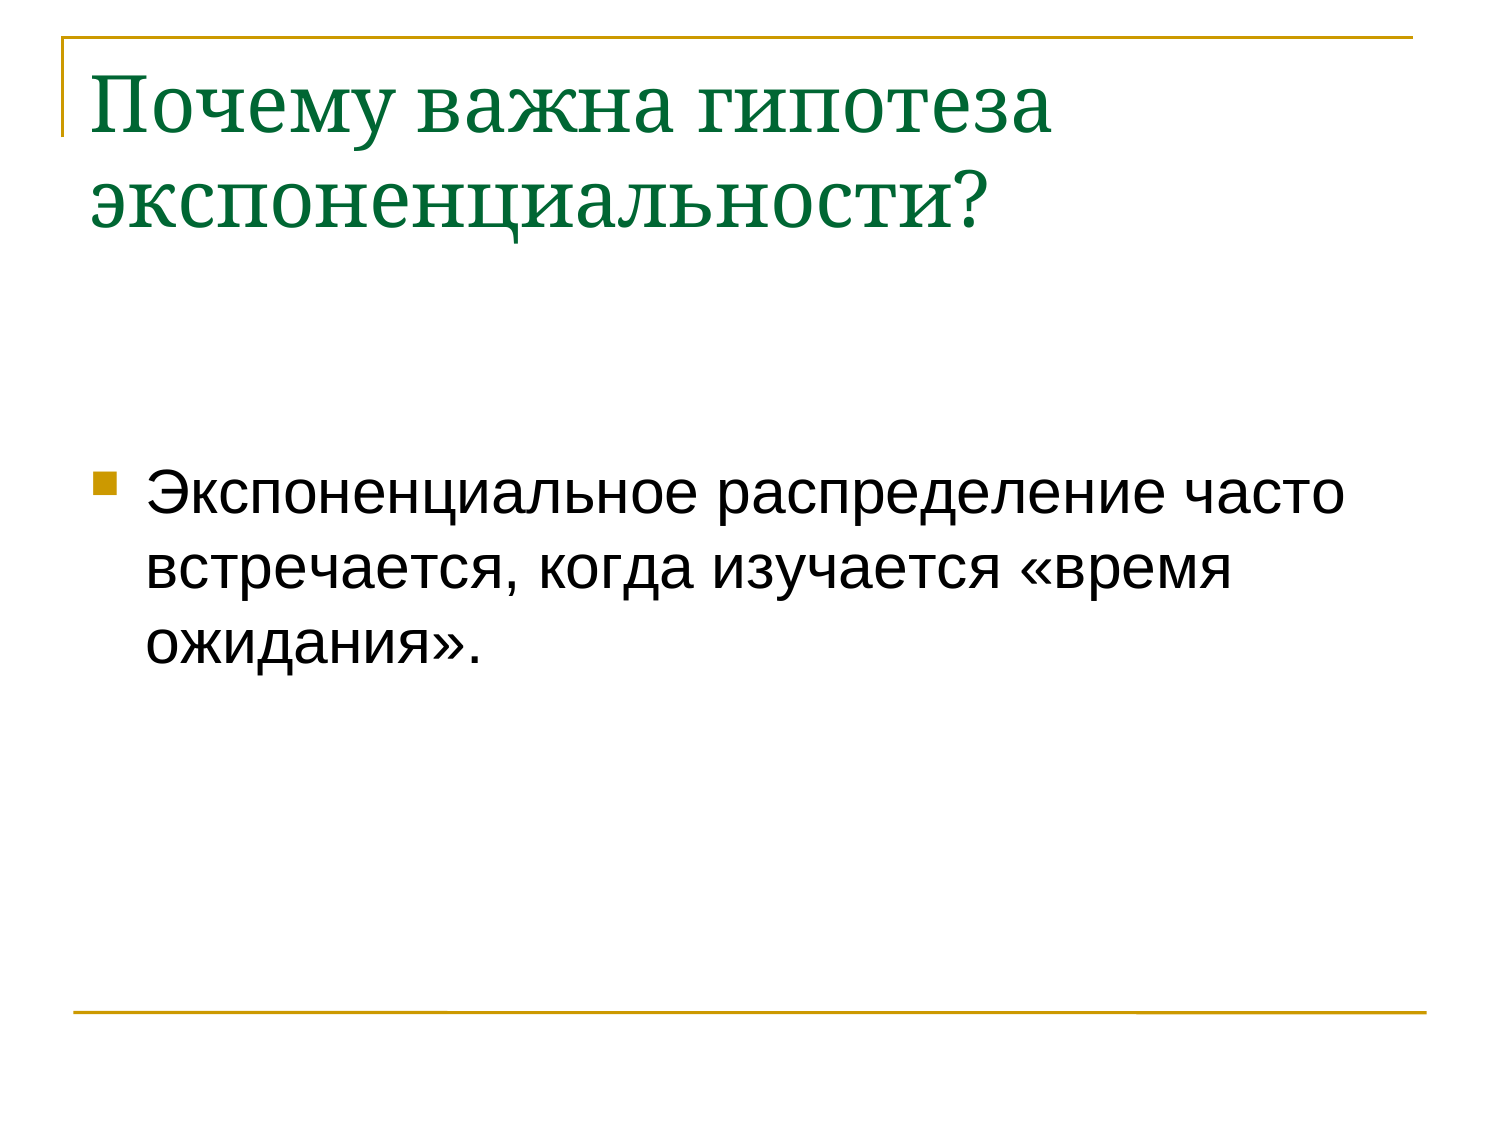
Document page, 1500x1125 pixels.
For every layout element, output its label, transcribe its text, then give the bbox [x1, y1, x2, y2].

list Экспоненциальное распределение часто встречается, когда изучается «время ожидания». [75, 262, 1426, 1006]
title Почему важна гипотеза экспоненциальности? [75, 45, 1426, 233]
